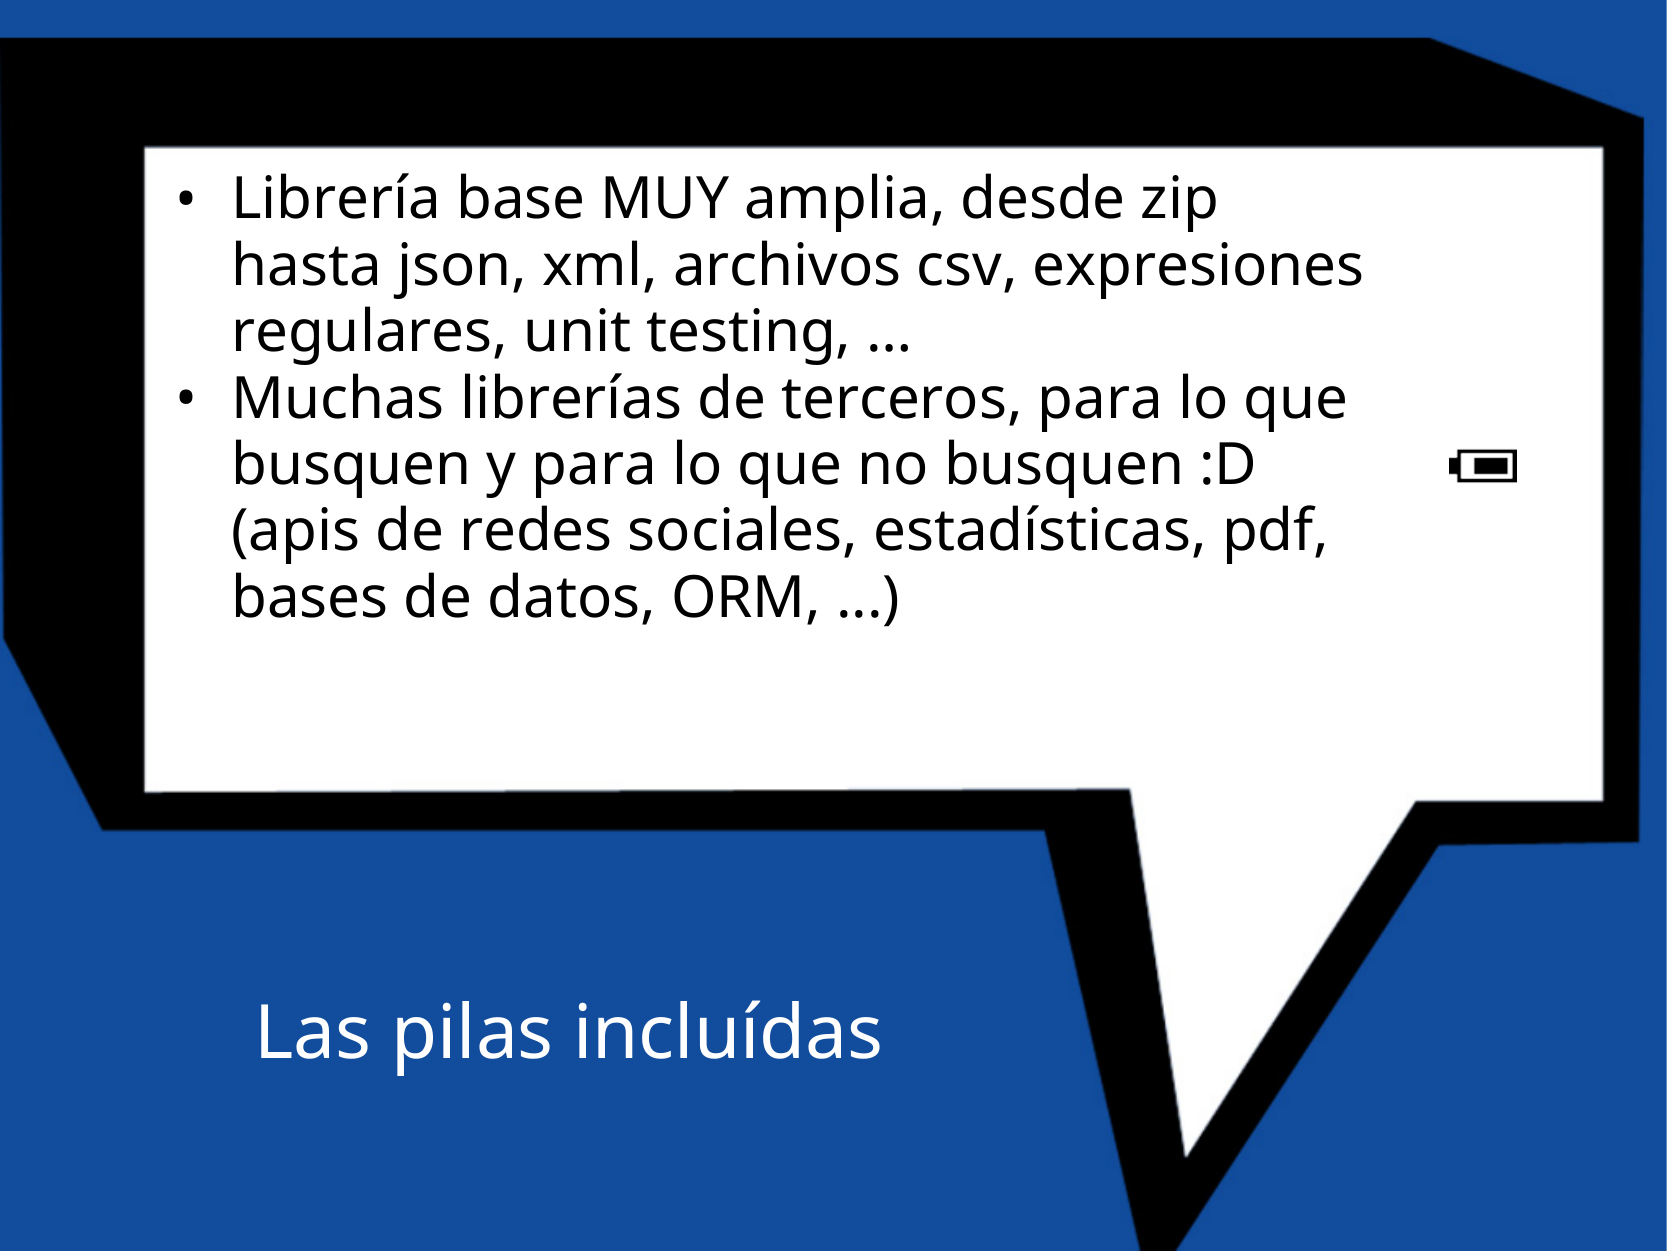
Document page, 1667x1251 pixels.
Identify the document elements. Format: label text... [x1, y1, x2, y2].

title Las pilas incluídas [89, 837, 1050, 1229]
subtitle Librería base MUY amplia, desde zip hasta json, xml, archivos csv, expresiones regulares, unit testing, … Muchas librerías de terceros, para lo que busquen y para lo que no busquen :D (apis de redes sociales, estadísticas, pdf, bases de datos, ORM, ...) [156, 165, 1371, 815]
picture [0, 0, 1667, 1251]
